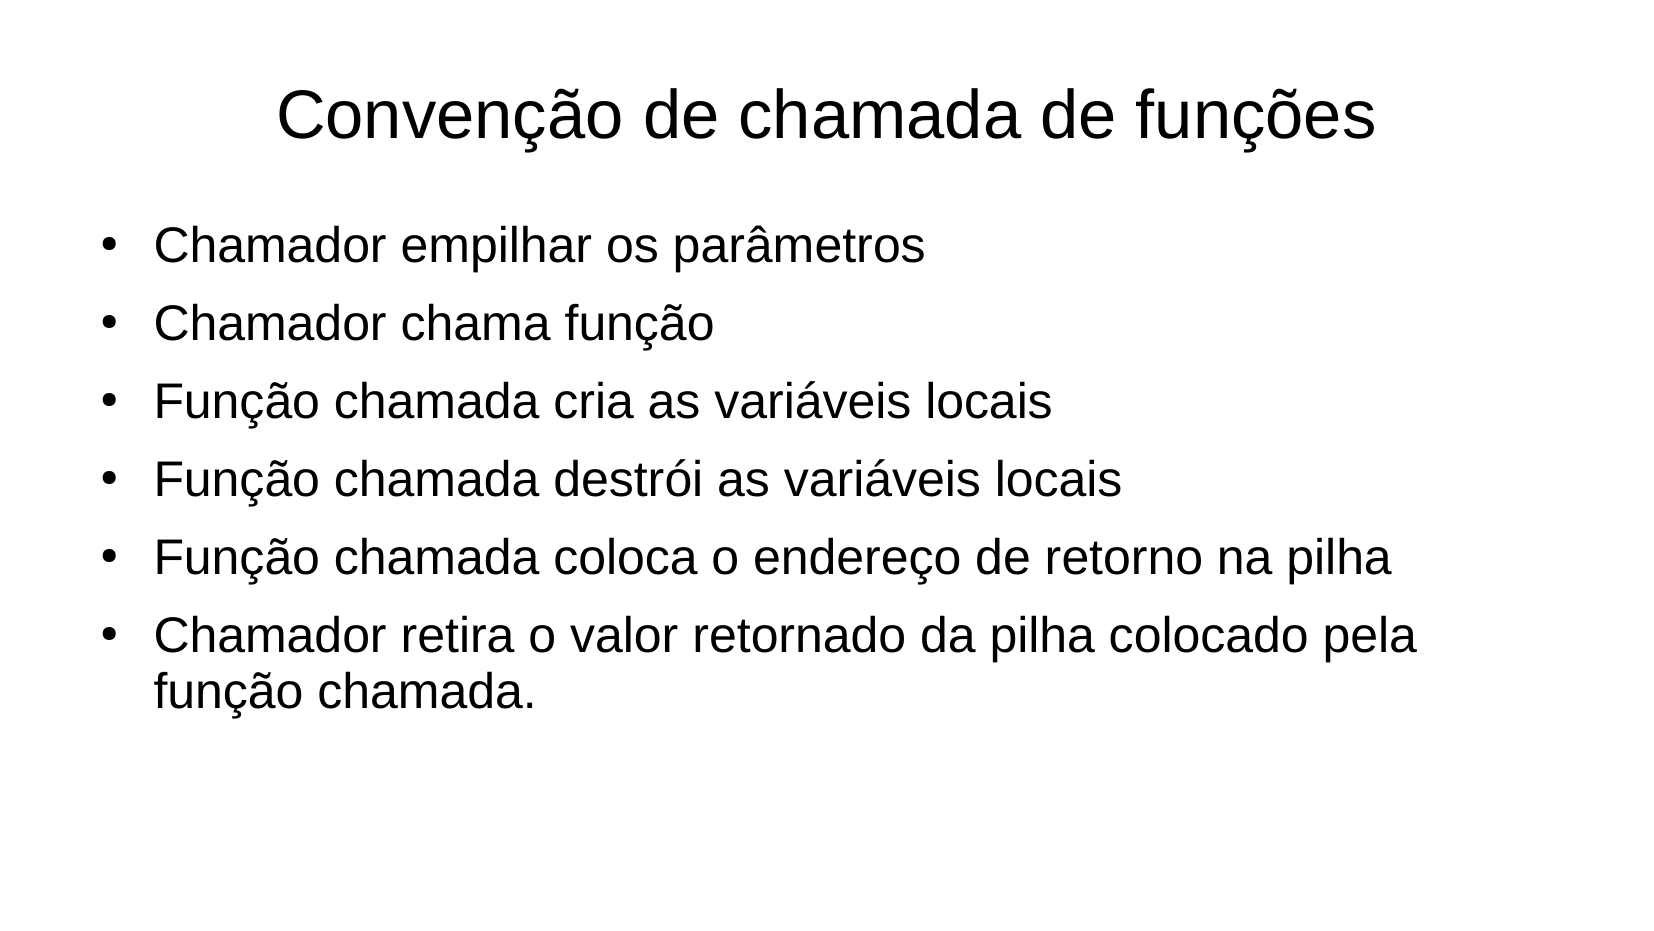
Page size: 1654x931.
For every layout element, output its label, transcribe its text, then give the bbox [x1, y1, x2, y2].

list Chamador empilhar os parâmetros Chamador chama função Função chamada cria as variáveis locais Função chamada destrói as variáveis locais Função chamada coloca o endereço de retorno na pilha Chamador retira o valor retornado da pilha colocado pela função chamada. [82, 217, 1571, 758]
title Convenção de chamada de funções [82, 37, 1571, 193]
